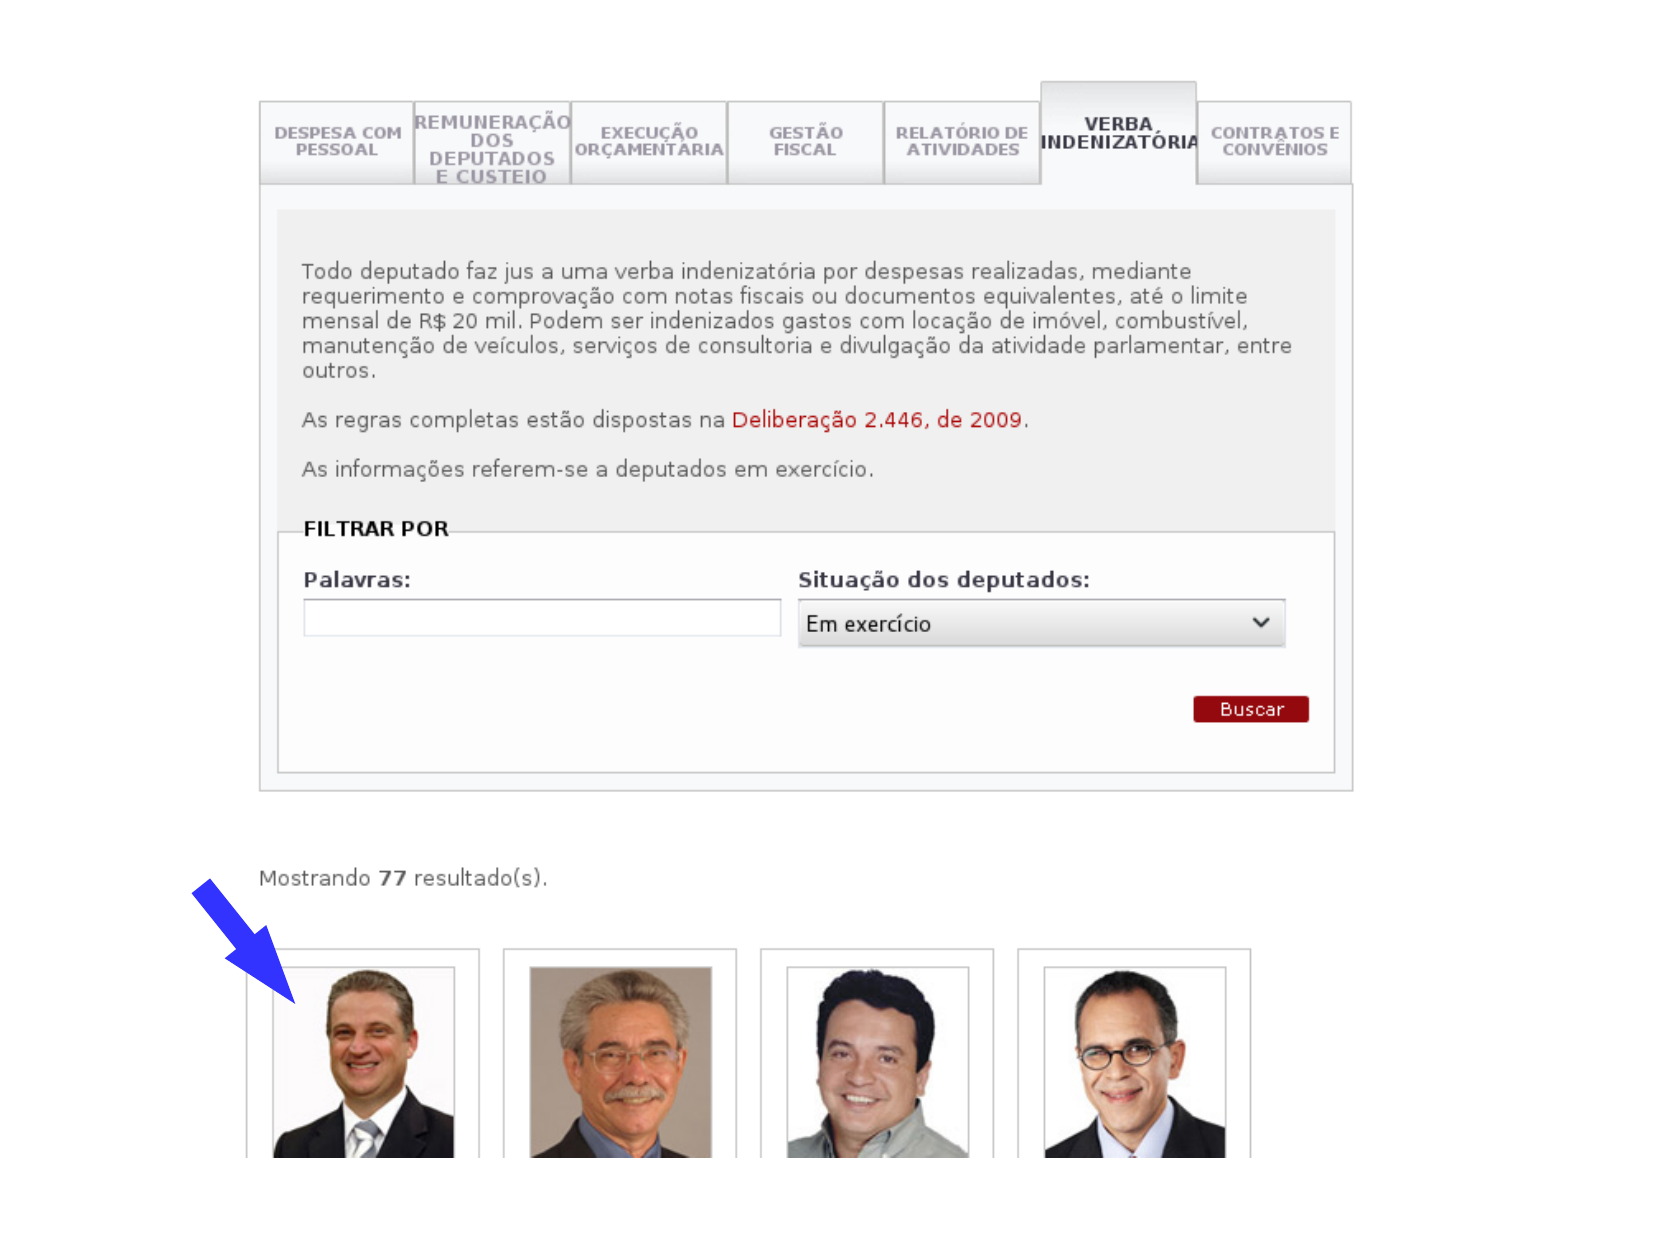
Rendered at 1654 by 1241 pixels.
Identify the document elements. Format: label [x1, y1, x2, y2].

picture [200, 45, 1400, 1158]
